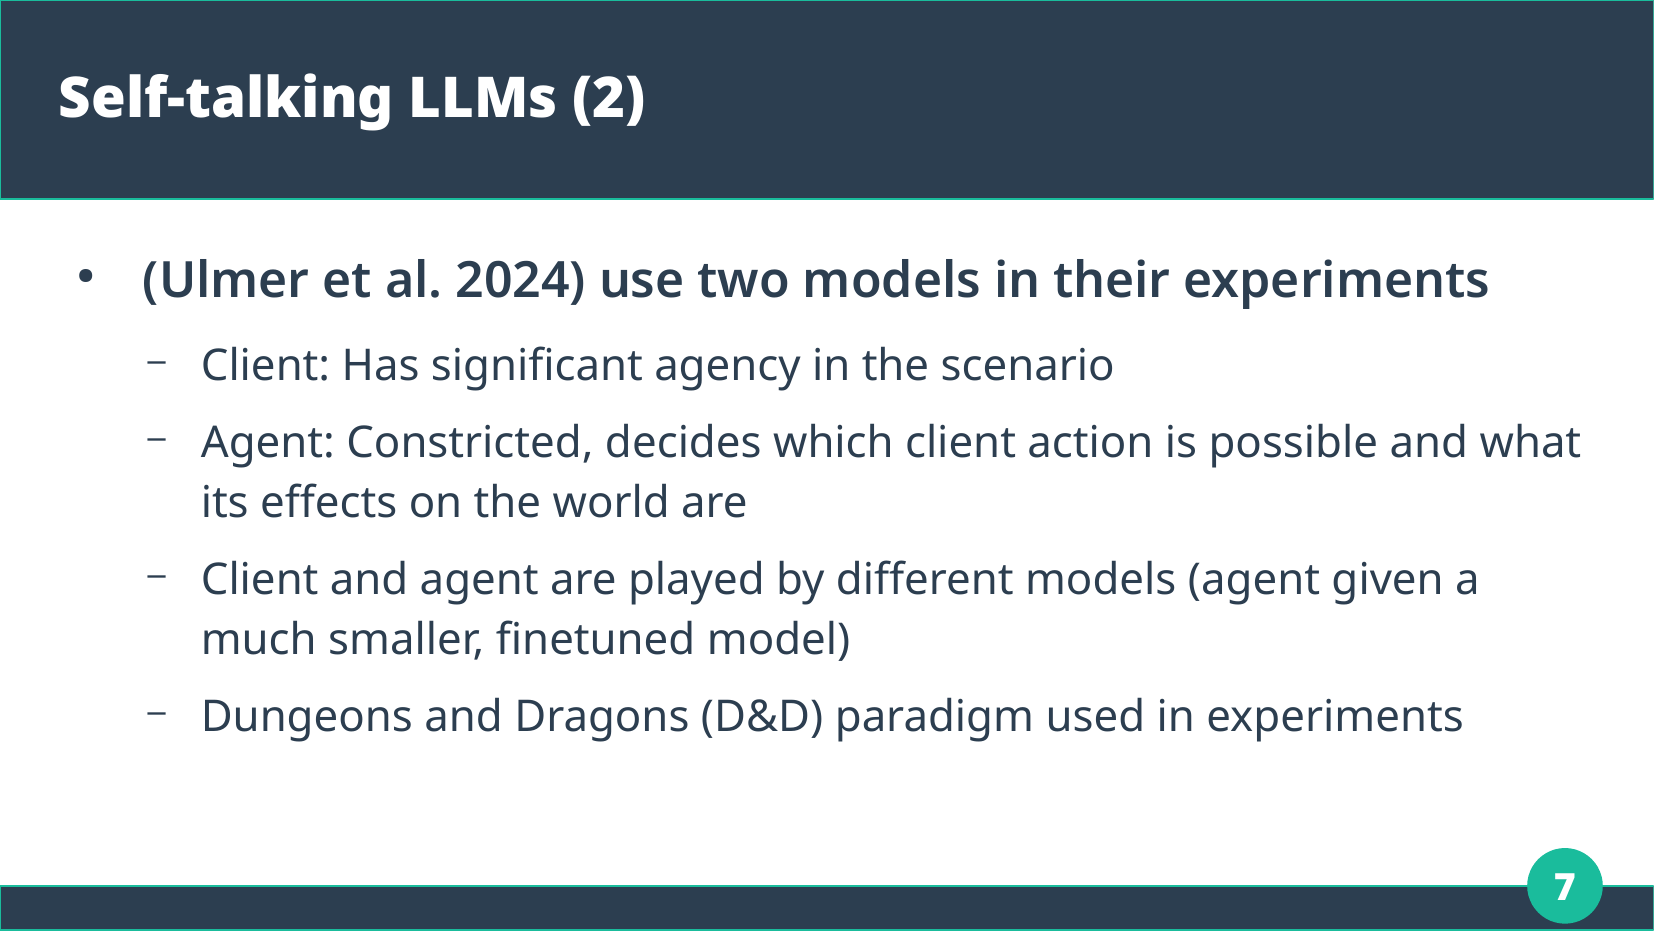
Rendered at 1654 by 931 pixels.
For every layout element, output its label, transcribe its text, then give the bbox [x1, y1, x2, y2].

title Self-talking LLMs (2) [59, 37, 1595, 155]
list (Ulmer et al. 2024) use two models in their experiments Client: Has significant agency in the scenario Agent: Constricted, decides which client action is possible and what its effects on the world are Client and agent are played by different models (agent given a much smaller, finetuned model) Dungeons and Dragons (D&D) paradigm used in experiments [59, 243, 1595, 864]
